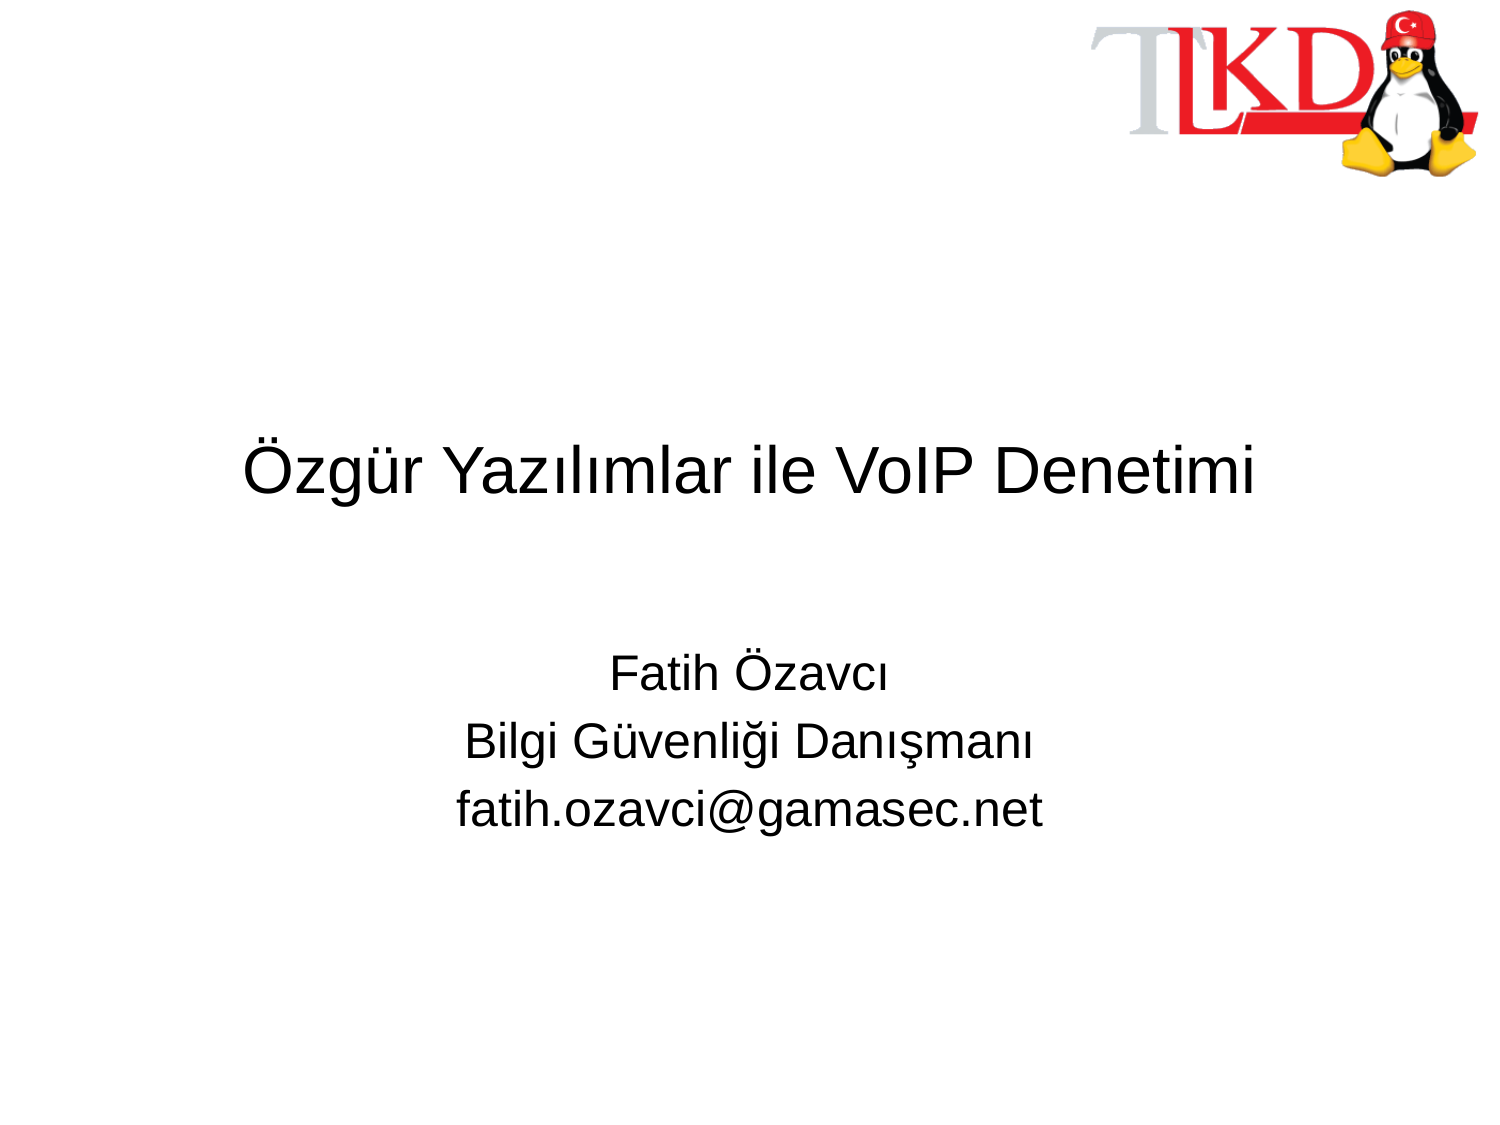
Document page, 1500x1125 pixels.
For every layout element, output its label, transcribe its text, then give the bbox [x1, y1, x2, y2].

subtitle Fatih Özavcı Bilgi Güvenliği Danışmanı fatih.ozavci@gamasec.net [225, 637, 1276, 926]
picture [1087, 0, 1491, 188]
title Özgür Yazılımlar ile VoIP Denetimi [112, 349, 1388, 591]
